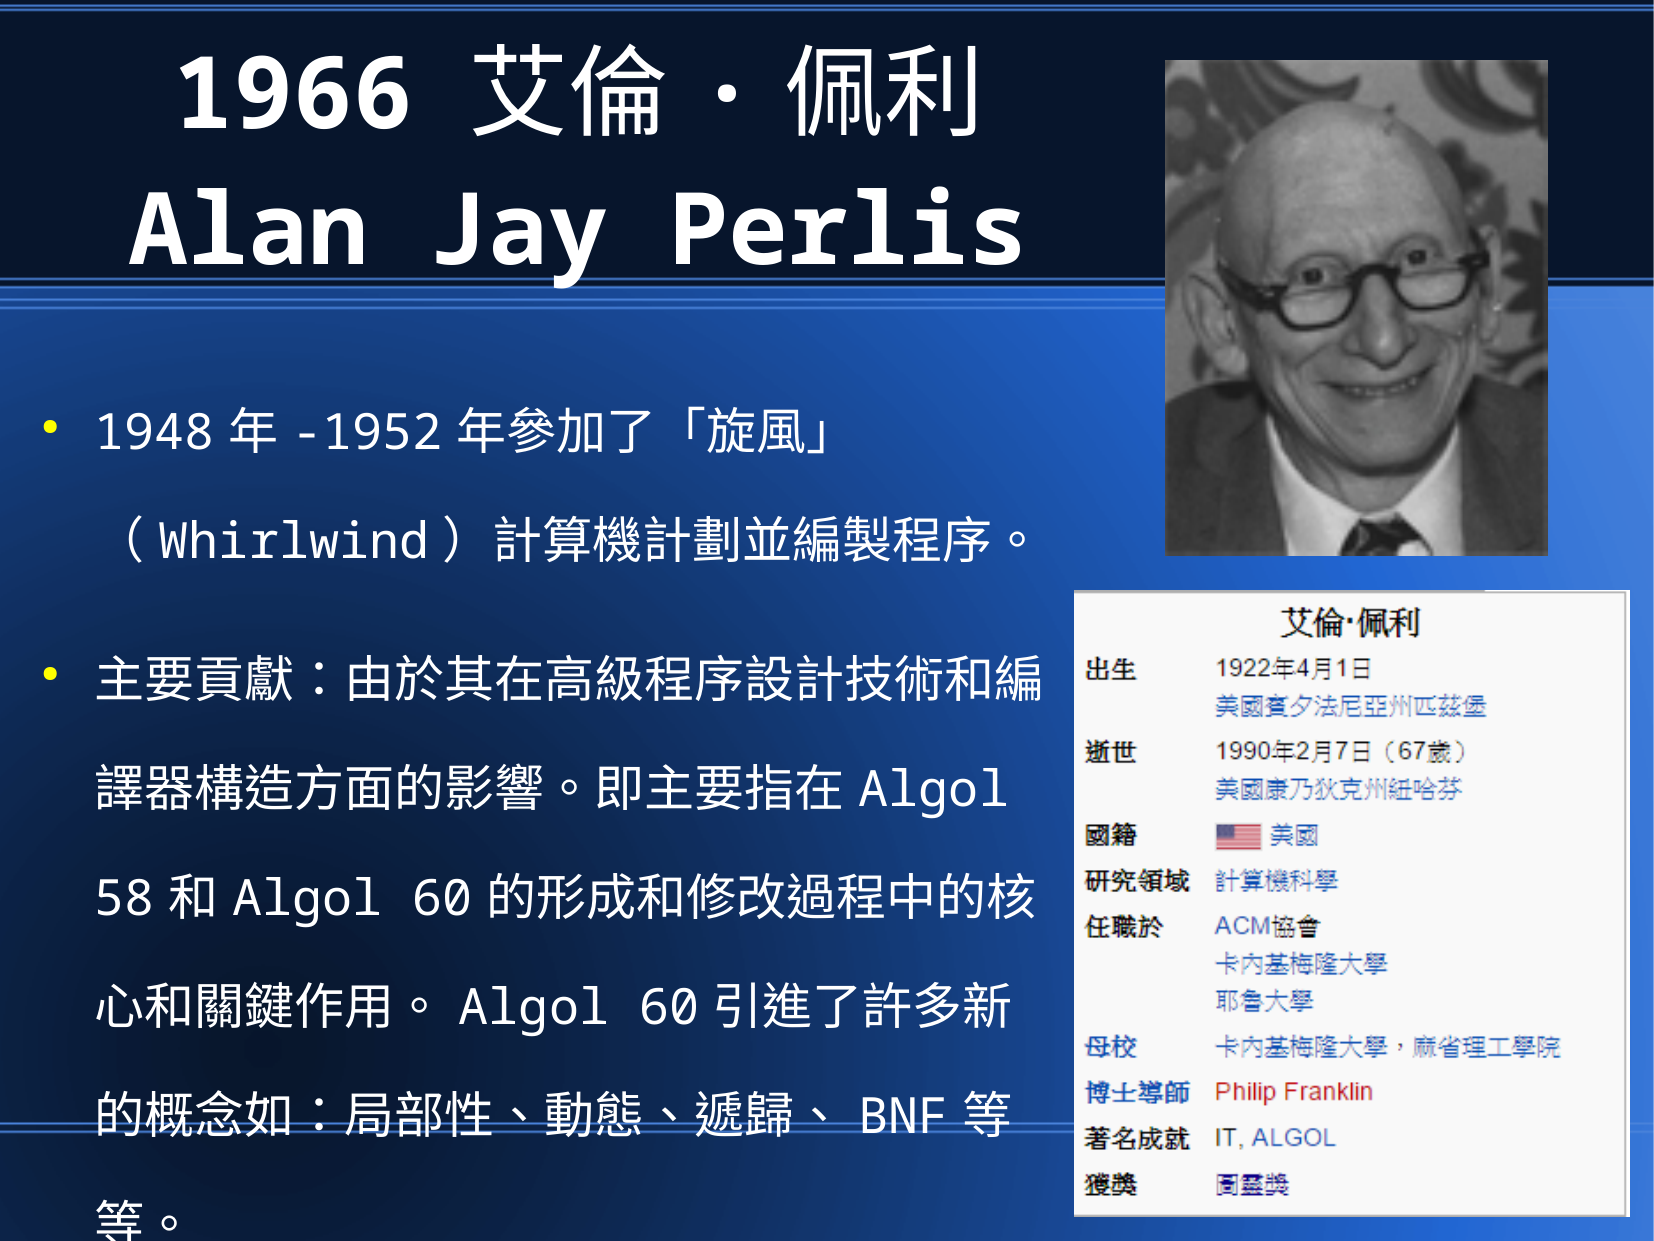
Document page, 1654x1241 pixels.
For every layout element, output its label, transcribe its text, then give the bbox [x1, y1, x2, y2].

title 1966 艾倫·佩利 Alan Jay Perlis [82, 32, 1075, 273]
picture [0, 0, 1654, 1241]
list 1948年-1952年參加了「旋風」（Whirlwind）計算機計劃並編製程序。 主要貢獻：由於其在高級程序設計技術和編譯器構造方面的影響。即主要指在Algol 58和Algol 60的形成和修改過程中的核心和關鍵作用。Algol 60引進了許多新的概念如：局部性、動態、遞歸、BNF等等。 [23, 355, 1052, 1241]
